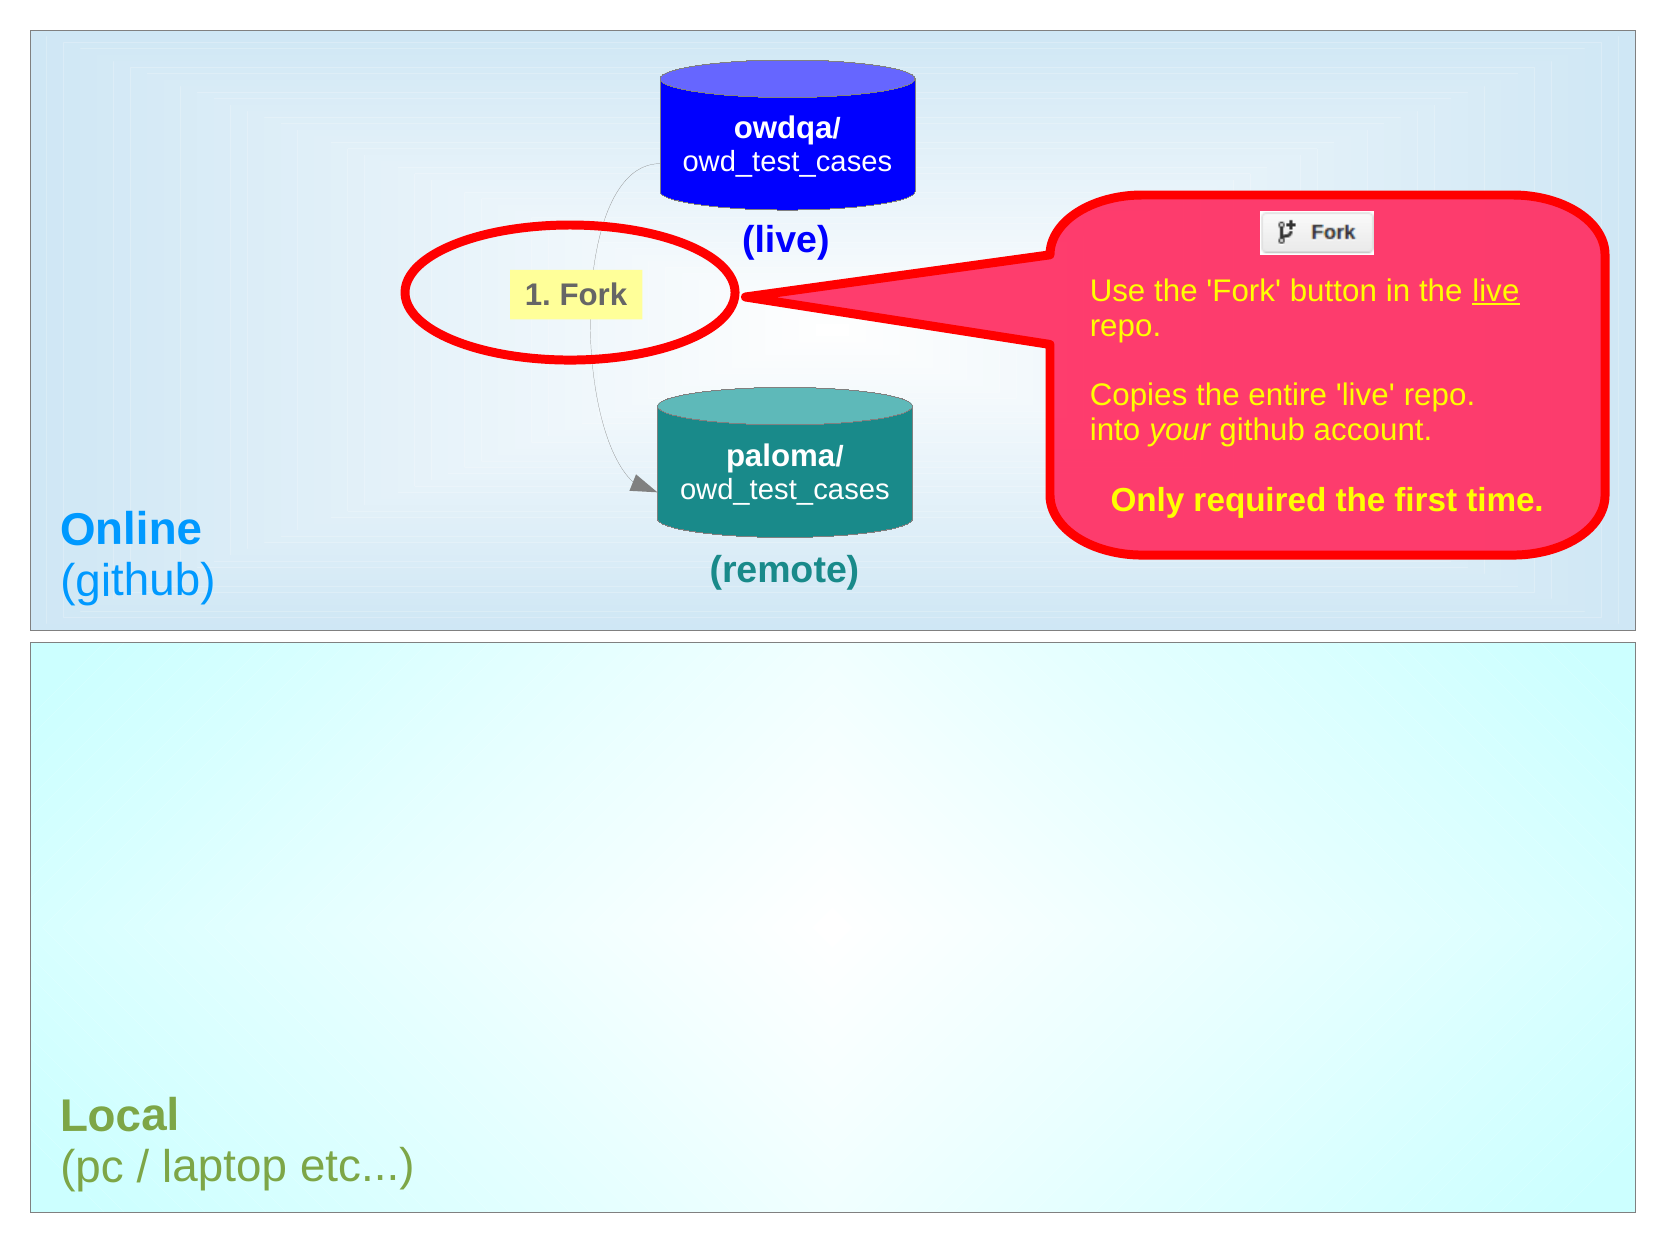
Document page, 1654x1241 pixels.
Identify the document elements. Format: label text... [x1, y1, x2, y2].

text_box owdqa/ owd_test_cases [660, 79, 916, 210]
text_box Online (github) [45, 495, 231, 614]
text_box paloma/ owd_test_cases [657, 408, 913, 538]
text_box (live) [727, 210, 845, 268]
text_box Use the 'Fork' button in the live repo. Copies the entire 'live' repo. into your github account. Only required the first time. [745, 195, 1606, 556]
picture [1260, 211, 1374, 256]
text_box [30, 30, 1636, 631]
text_box (remote) [694, 540, 875, 598]
text_box Local (pc / laptop etc...) [45, 1080, 430, 1200]
text_box [30, 642, 1636, 1213]
text_box 1. Fork [510, 269, 643, 320]
